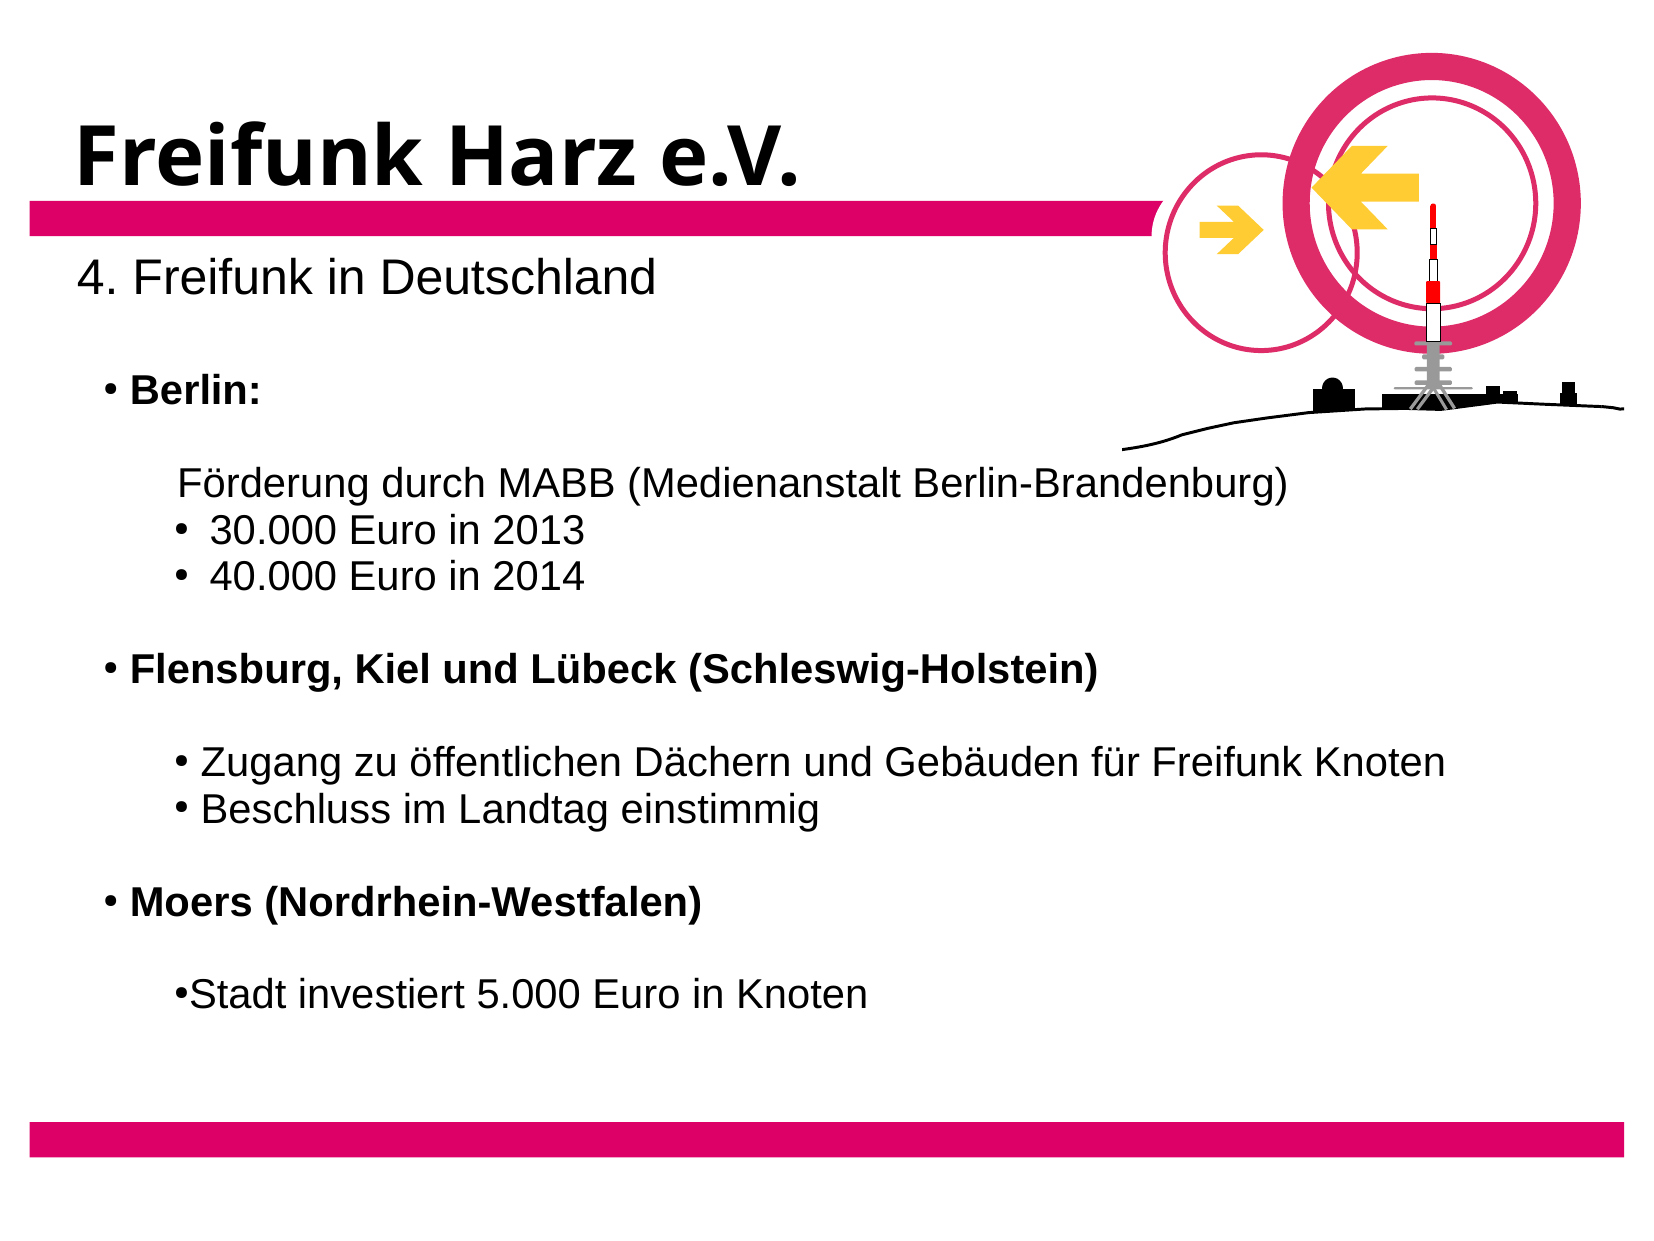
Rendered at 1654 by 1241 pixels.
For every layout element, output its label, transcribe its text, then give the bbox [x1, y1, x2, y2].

text_box Berlin: Förderung durch MABB (Medienanstalt Berlin-Brandenburg) 30.000 Euro in 2013 40.000 Euro in 2014 Flensburg, Kiel und Lübeck (Schleswig-Holstein) Zugang zu öffentlichen Dächern und Gebäuden für Freifunk Knoten Beschluss im Landtag einstimmig Moers (Nordrhein-Westfalen) Stadt investiert 5.000 Euro in Knoten [88, 359, 1536, 1034]
subtitle 4. Freifunk in Deutschland [76, 218, 697, 337]
